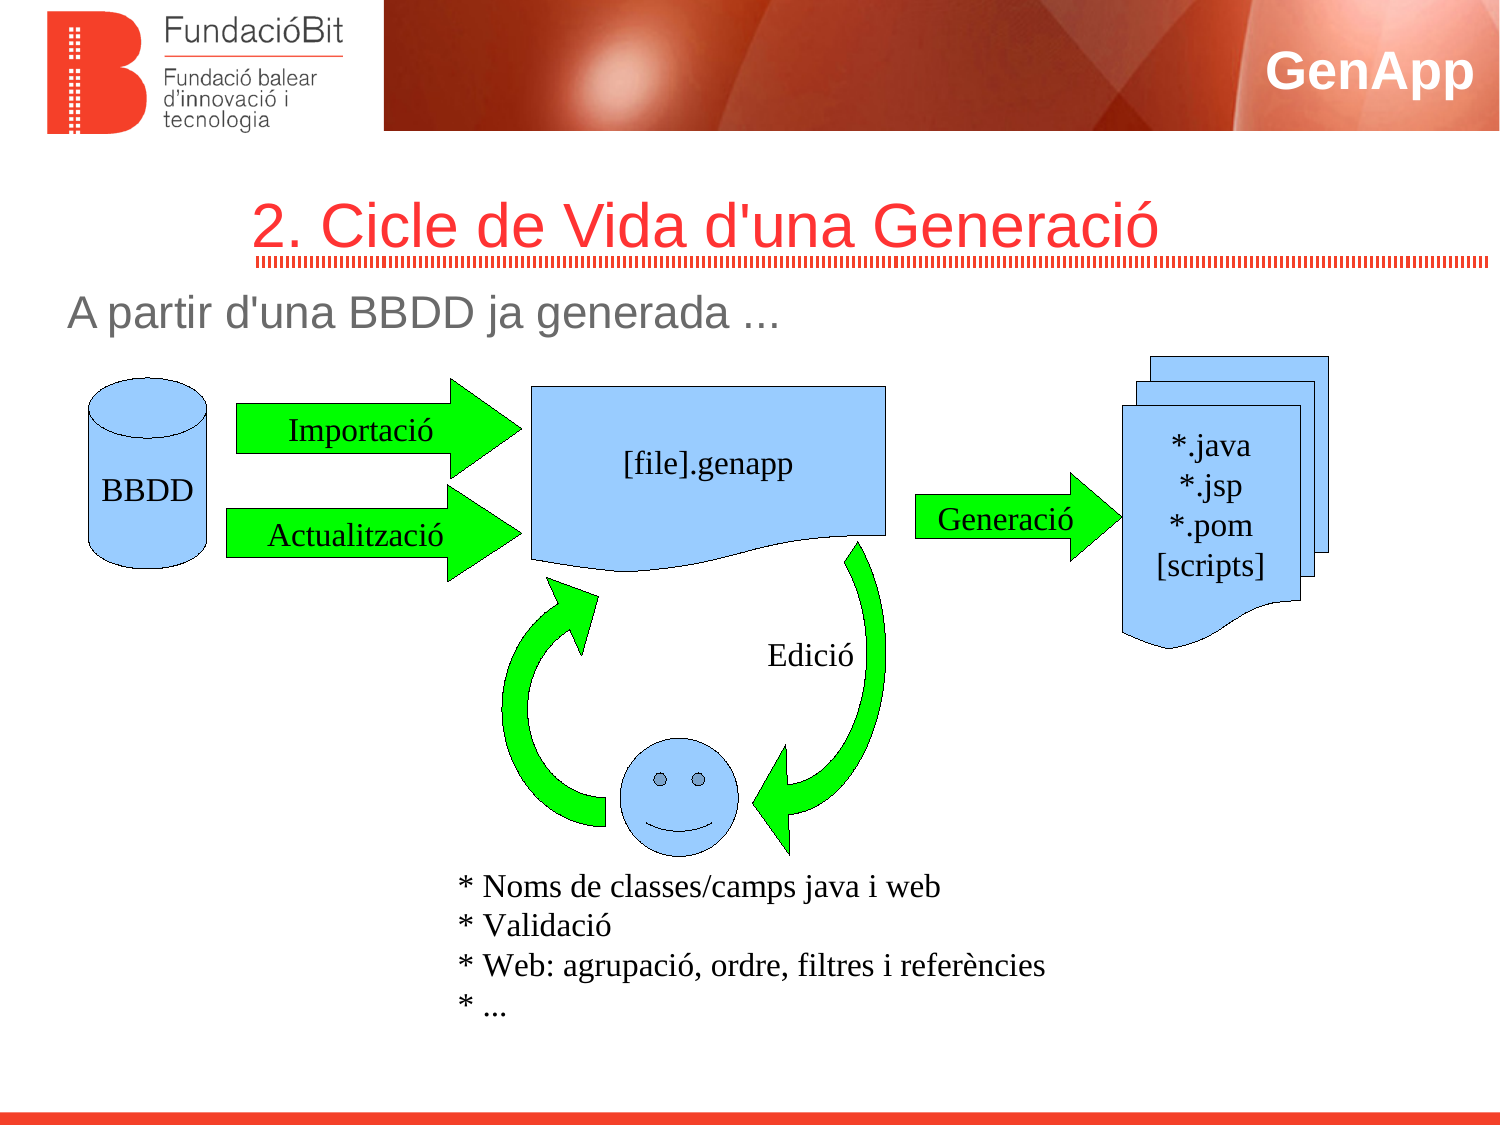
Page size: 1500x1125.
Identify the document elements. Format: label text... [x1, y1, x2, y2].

list A partir d'una BBDD ja generada ... [67, 206, 1418, 977]
picture [383, 0, 1500, 131]
picture [47, 11, 343, 134]
text_box Importació [236, 378, 522, 479]
text_box 2. Cicle de Vida d'una Generació [78, 190, 1300, 266]
text_box Generació [915, 472, 1123, 562]
text_box Edició [752, 541, 886, 856]
title GenApp [324, 19, 1477, 123]
text_box BBDD [88, 377, 207, 569]
text_box Actualització [226, 484, 522, 582]
text_box [file].genapp [531, 386, 886, 572]
text_box * Noms de classes/camps java i web * Validació * Web: agrupació, ordre, filtres i referències * ... [442, 856, 1063, 1031]
text_box [620, 738, 739, 856]
text_box *.java *.jsp *.pom [scripts] [1122, 356, 1329, 649]
text_box [501, 577, 606, 827]
